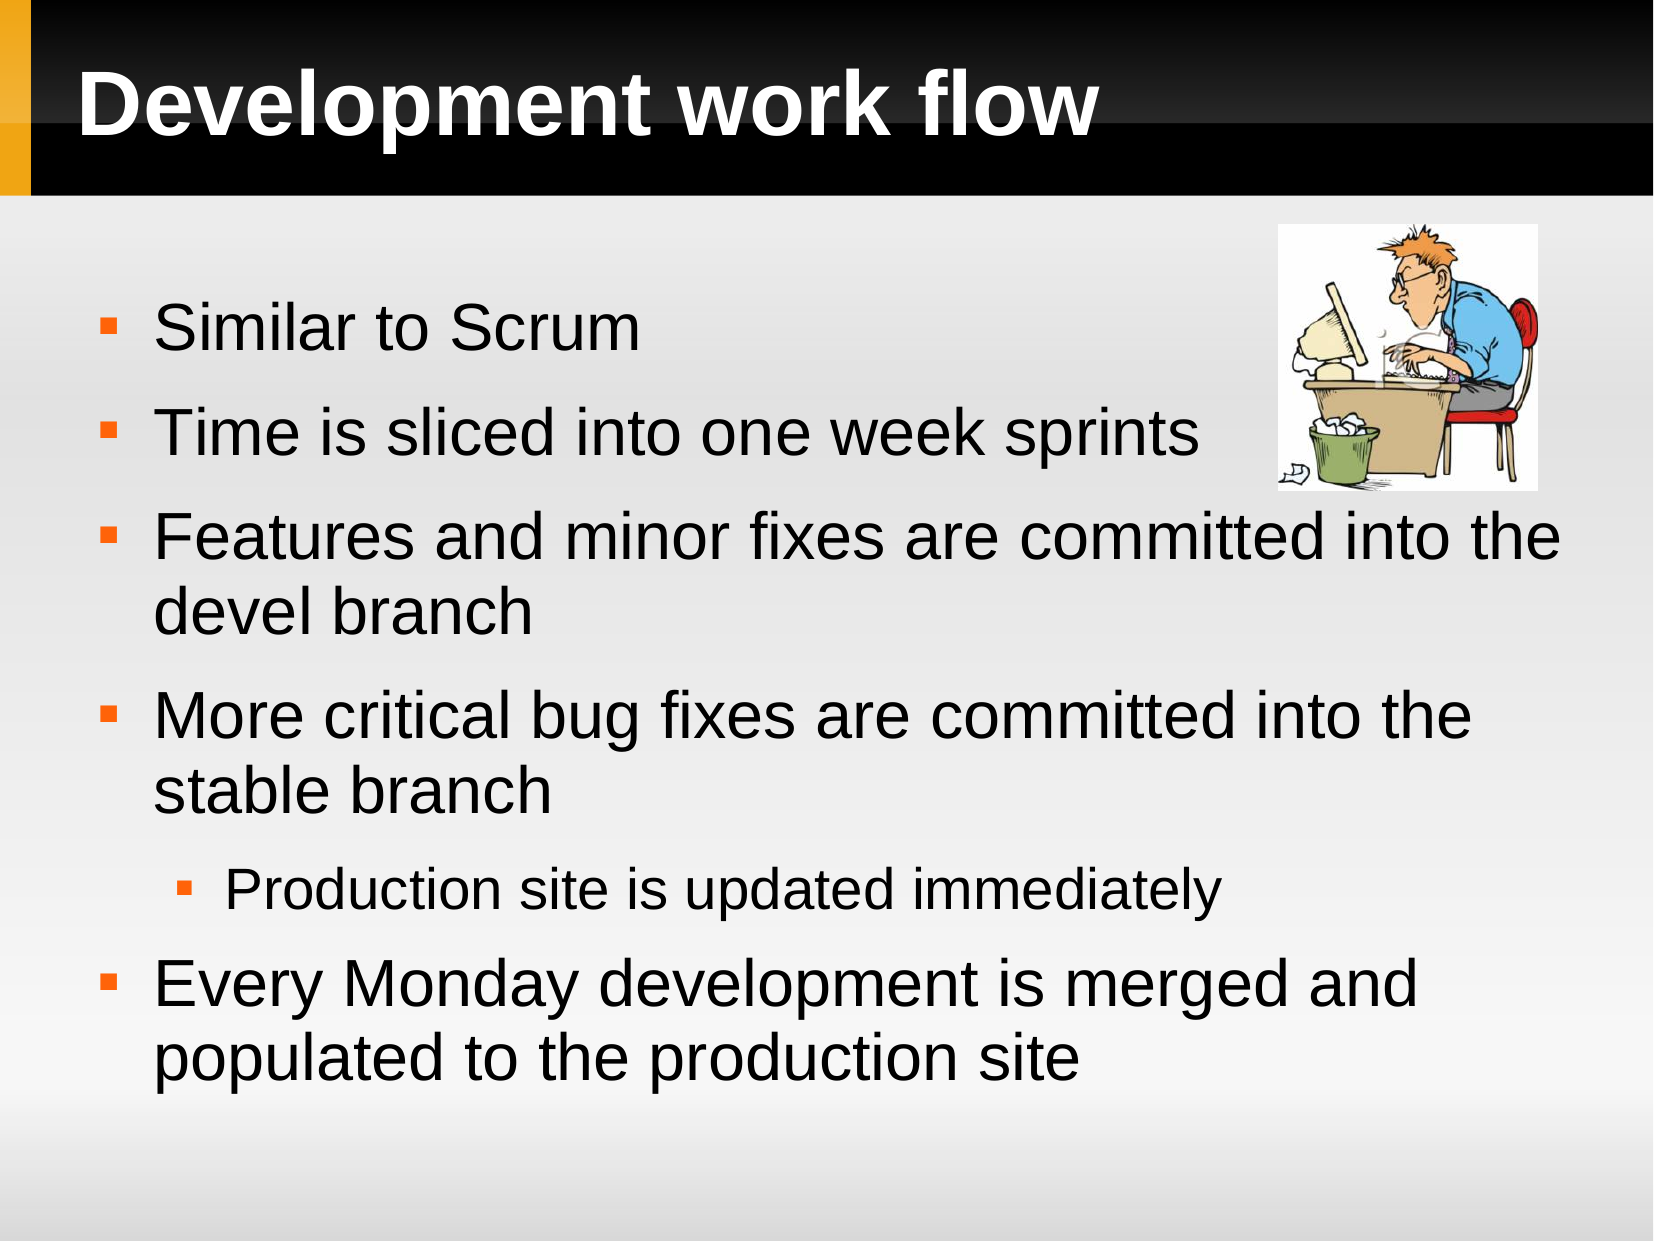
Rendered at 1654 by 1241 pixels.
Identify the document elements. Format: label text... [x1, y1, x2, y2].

title Development work flow [76, 0, 1565, 208]
picture [0, 0, 1654, 1241]
list Similar to Scrum Time is sliced into one week sprints Features and minor fixes are committed into the devel branch More critical bug fixes are committed into the stable branch Production site is updated immediately Every Monday development is merged and populated to the production site [82, 290, 1571, 1096]
